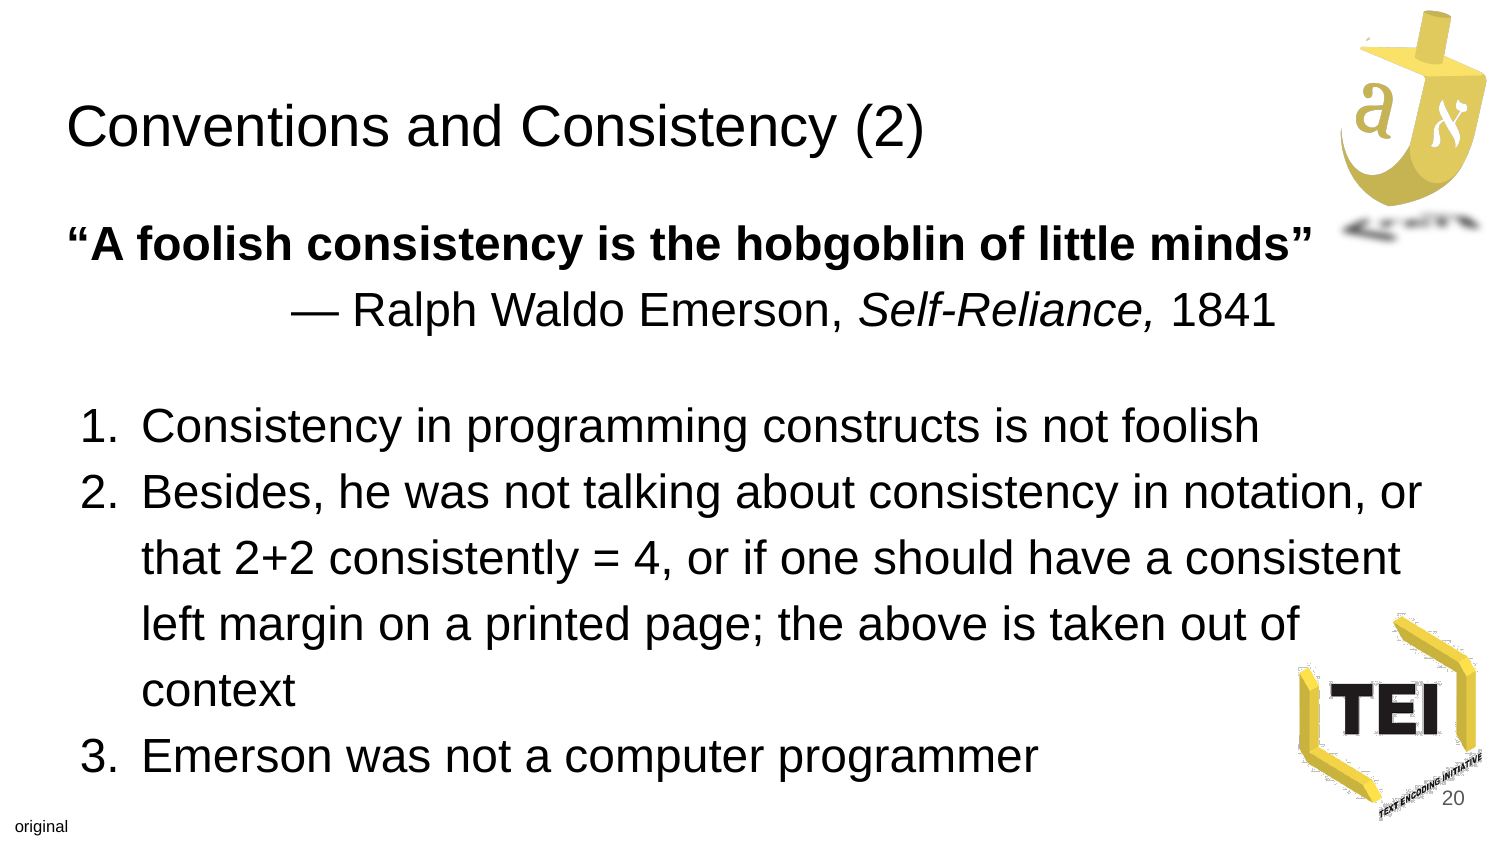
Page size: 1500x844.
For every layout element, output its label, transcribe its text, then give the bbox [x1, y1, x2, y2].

title Conventions and Consistency (2) [51, 72, 1449, 167]
picture [1275, 604, 1500, 830]
list “A foolish consistency is the hobgoblin of little minds” — Ralph Waldo Emerson, Self-Reliance, 1841 Consistency in programming constructs is not foolish Besides, he was not talking about consistency in notation, or that 2+2 consistently = 4, or if one should have a consistent left margin on a printed page; the above is taken out of context Emerson was not a computer programmer [51, 189, 1449, 750]
slide_number <number> [1389, 764, 1480, 830]
text_box original [0, 810, 114, 844]
picture [1324, 0, 1497, 250]
